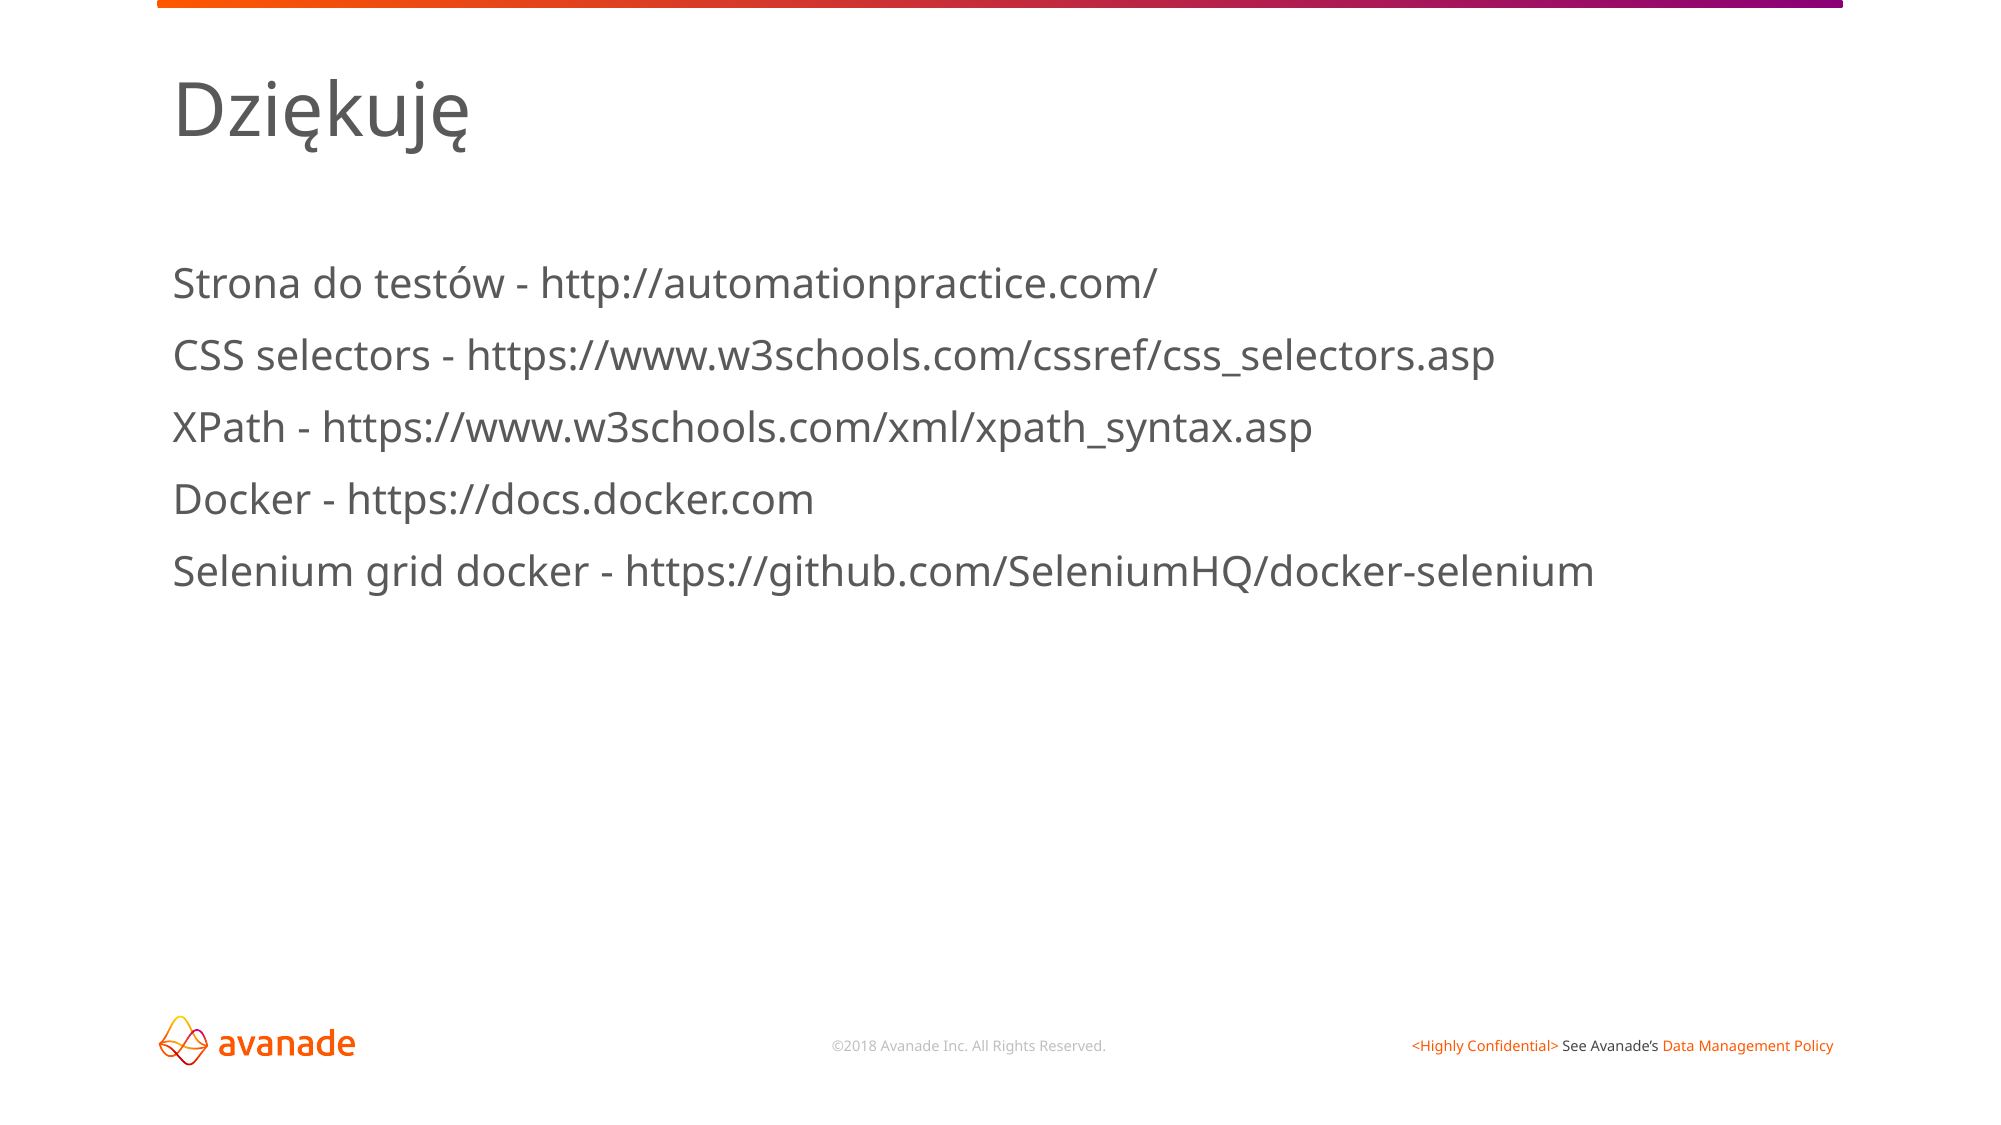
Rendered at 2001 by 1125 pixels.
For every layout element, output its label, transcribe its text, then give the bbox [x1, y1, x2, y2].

title Dziękuję [157, 64, 1843, 228]
list Strona do testów - http://automationpractice.com/ CSS selectors - https://www.w3schools.com/cssref/css_selectors.asp XPath - https://www.w3schools.com/xml/xpath_syntax.asp Docker - https://docs.docker.com Selenium grid docker - https://github.com/SeleniumHQ/docker-selenium [157, 249, 1843, 964]
